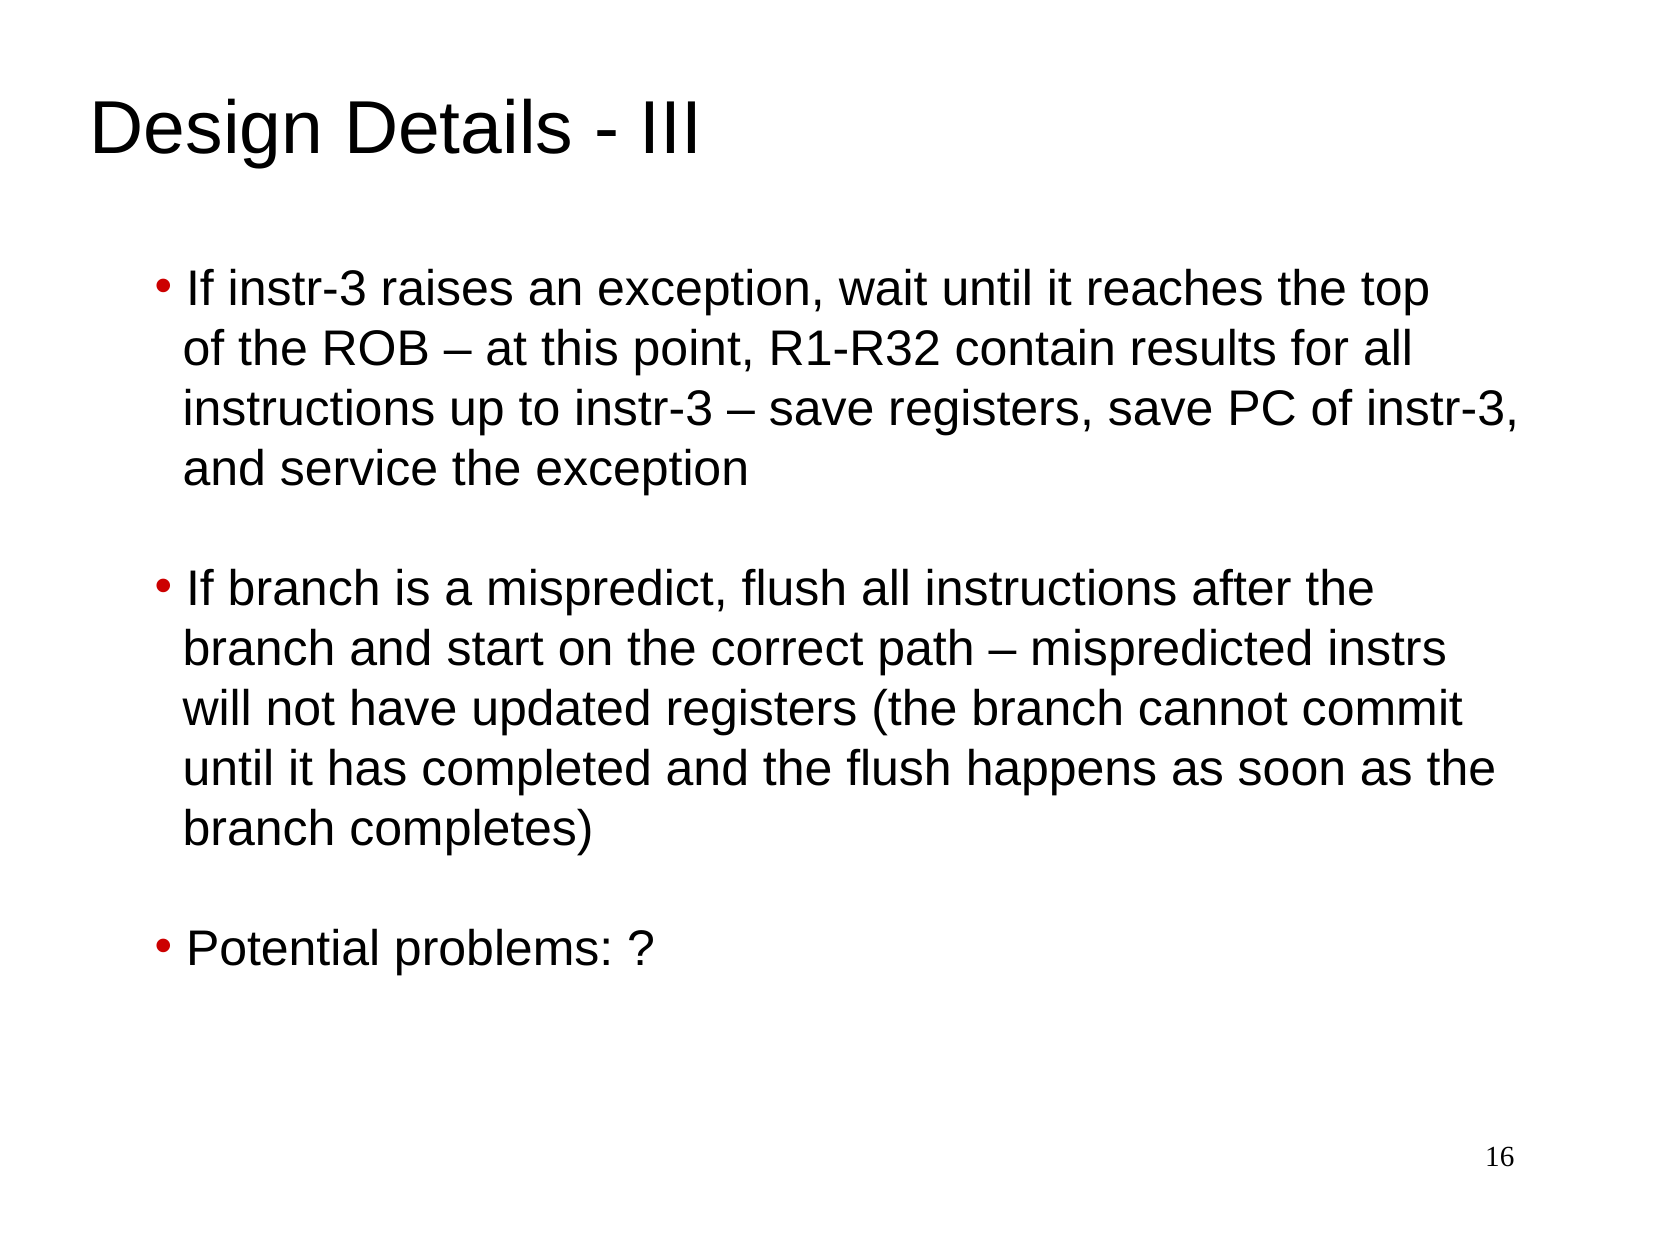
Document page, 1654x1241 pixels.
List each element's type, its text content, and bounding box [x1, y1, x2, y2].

text_box <number> [1184, 1129, 1530, 1213]
text_box If instr-3 raises an exception, wait until it reaches the top of the ROB – at this point, R1-R32 contain results for all instructions up to instr-3 – save registers, save PC of instr-3, and service the exception If branch is a mispredict, flush all instructions after the branch and start on the correct path – mispredicted instrs will not have updated registers (the branch cannot commit until it has completed and the flush happens as soon as the branch completes) Potential problems: ? [139, 247, 1536, 984]
text_box Design Details - III [75, 71, 718, 177]
